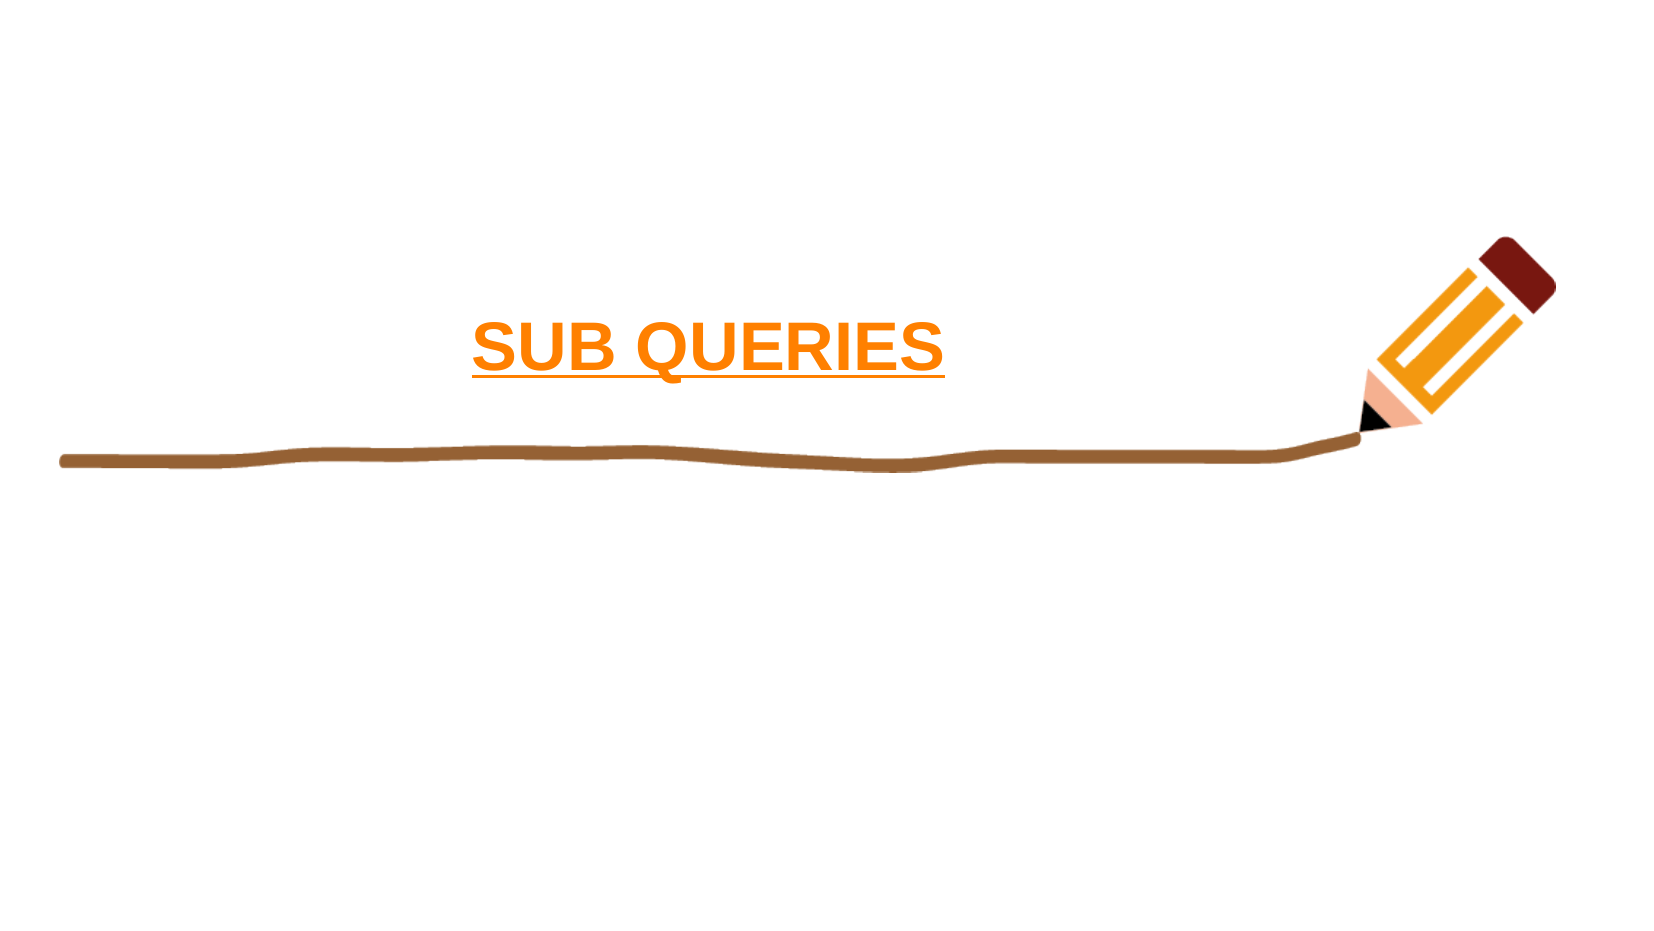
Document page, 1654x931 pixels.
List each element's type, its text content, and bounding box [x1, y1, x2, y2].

title SUB QUERIES [88, 265, 1329, 429]
picture [59, 236, 1556, 473]
